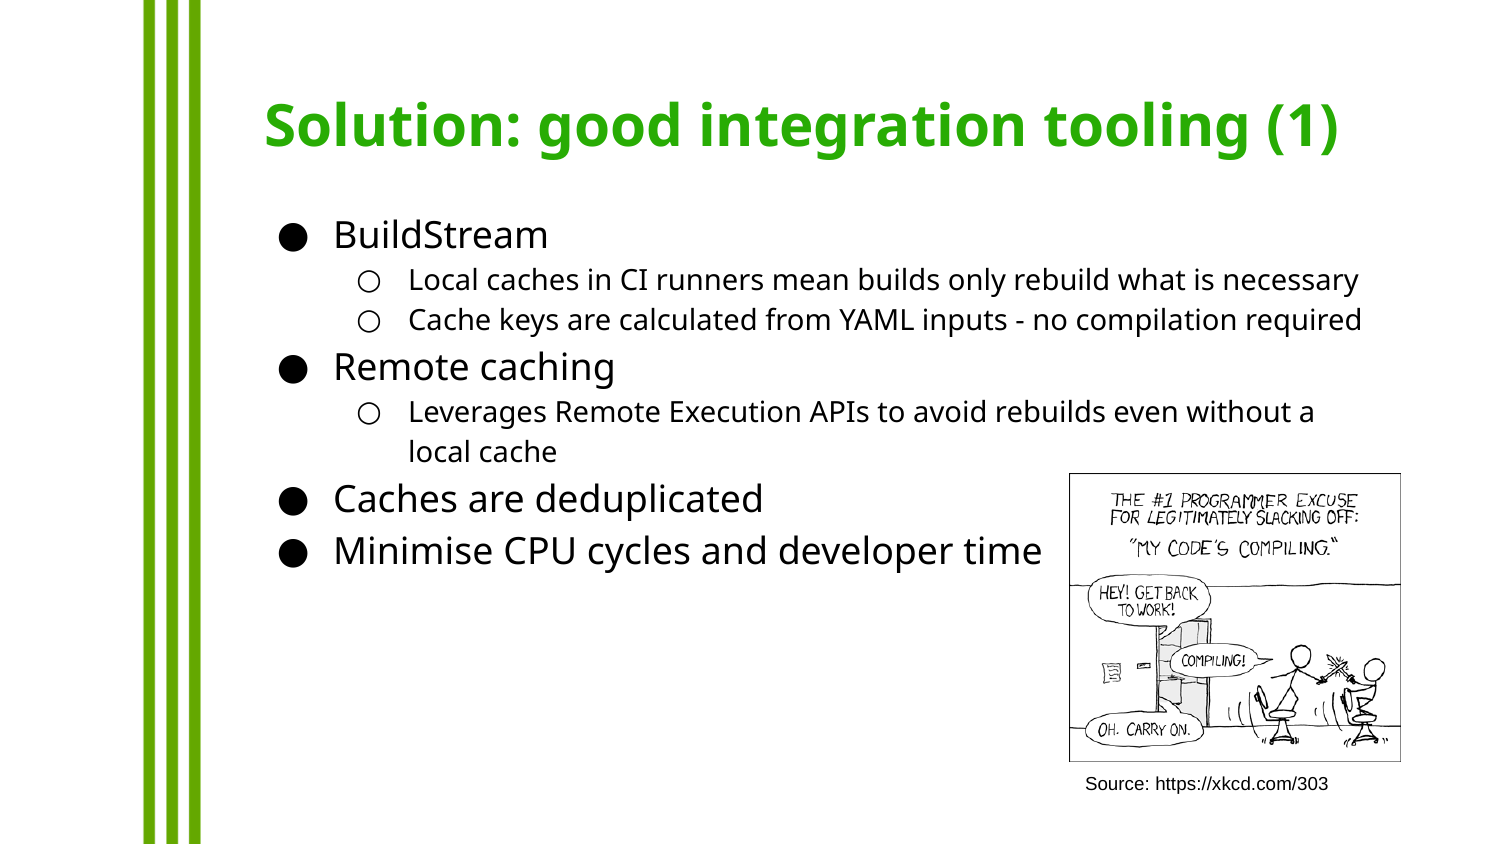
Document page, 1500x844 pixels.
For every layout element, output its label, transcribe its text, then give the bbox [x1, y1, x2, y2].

picture [1069, 473, 1401, 757]
title Solution: good integration tooling (1) [249, 72, 1390, 189]
picture [0, 0, 532, 844]
text_box Source: https://xkcd.com/303 [1069, 757, 1500, 810]
list BuildStream Local caches in CI runners mean builds only rebuild what is necessary Cache keys are calculated from YAML inputs - no compilation required Remote caching Leverages Remote Execution APIs to avoid rebuilds even without a local cache Caches are deduplicated Minimise CPU cycles and developer time [243, 189, 1384, 750]
